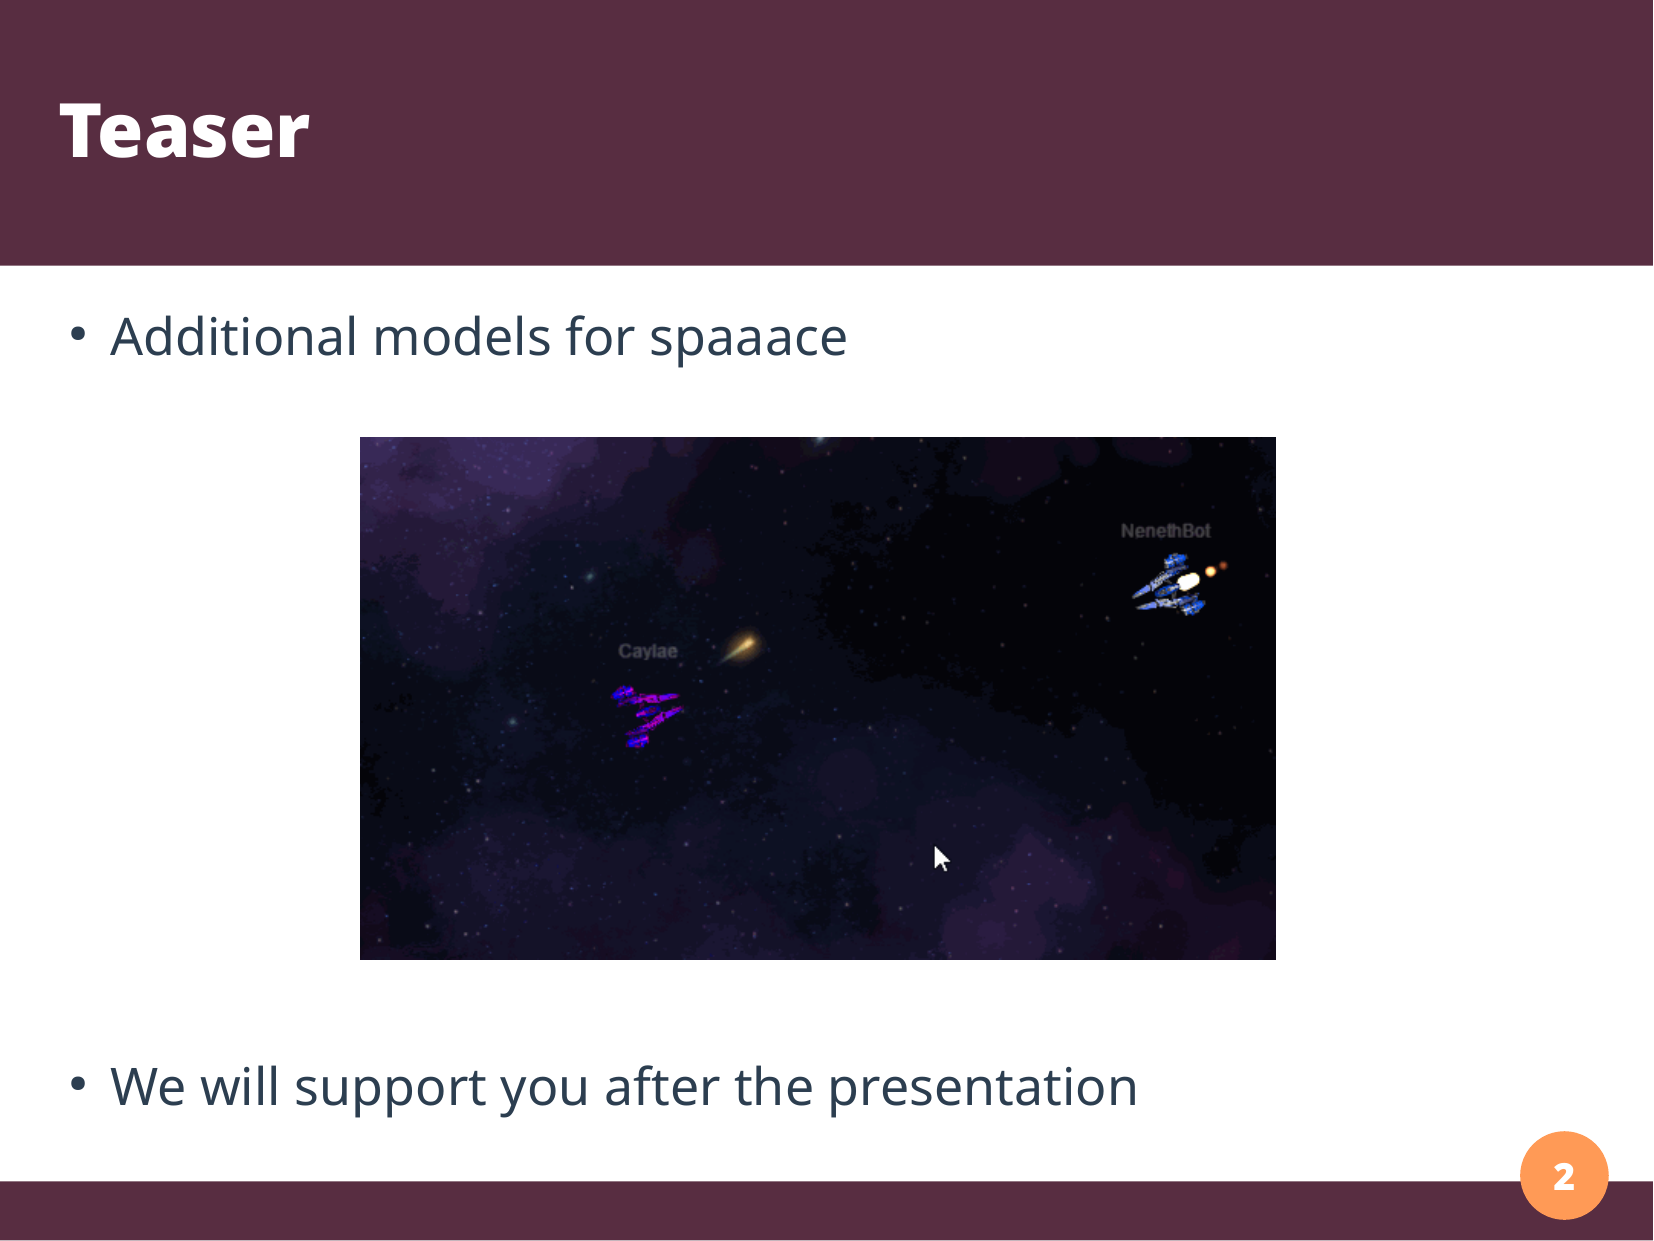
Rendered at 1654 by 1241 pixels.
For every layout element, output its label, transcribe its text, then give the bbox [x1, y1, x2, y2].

list Additional models for spaaace We will support you after the presentation [55, 300, 1591, 1128]
title Teaser [58, 49, 1594, 207]
